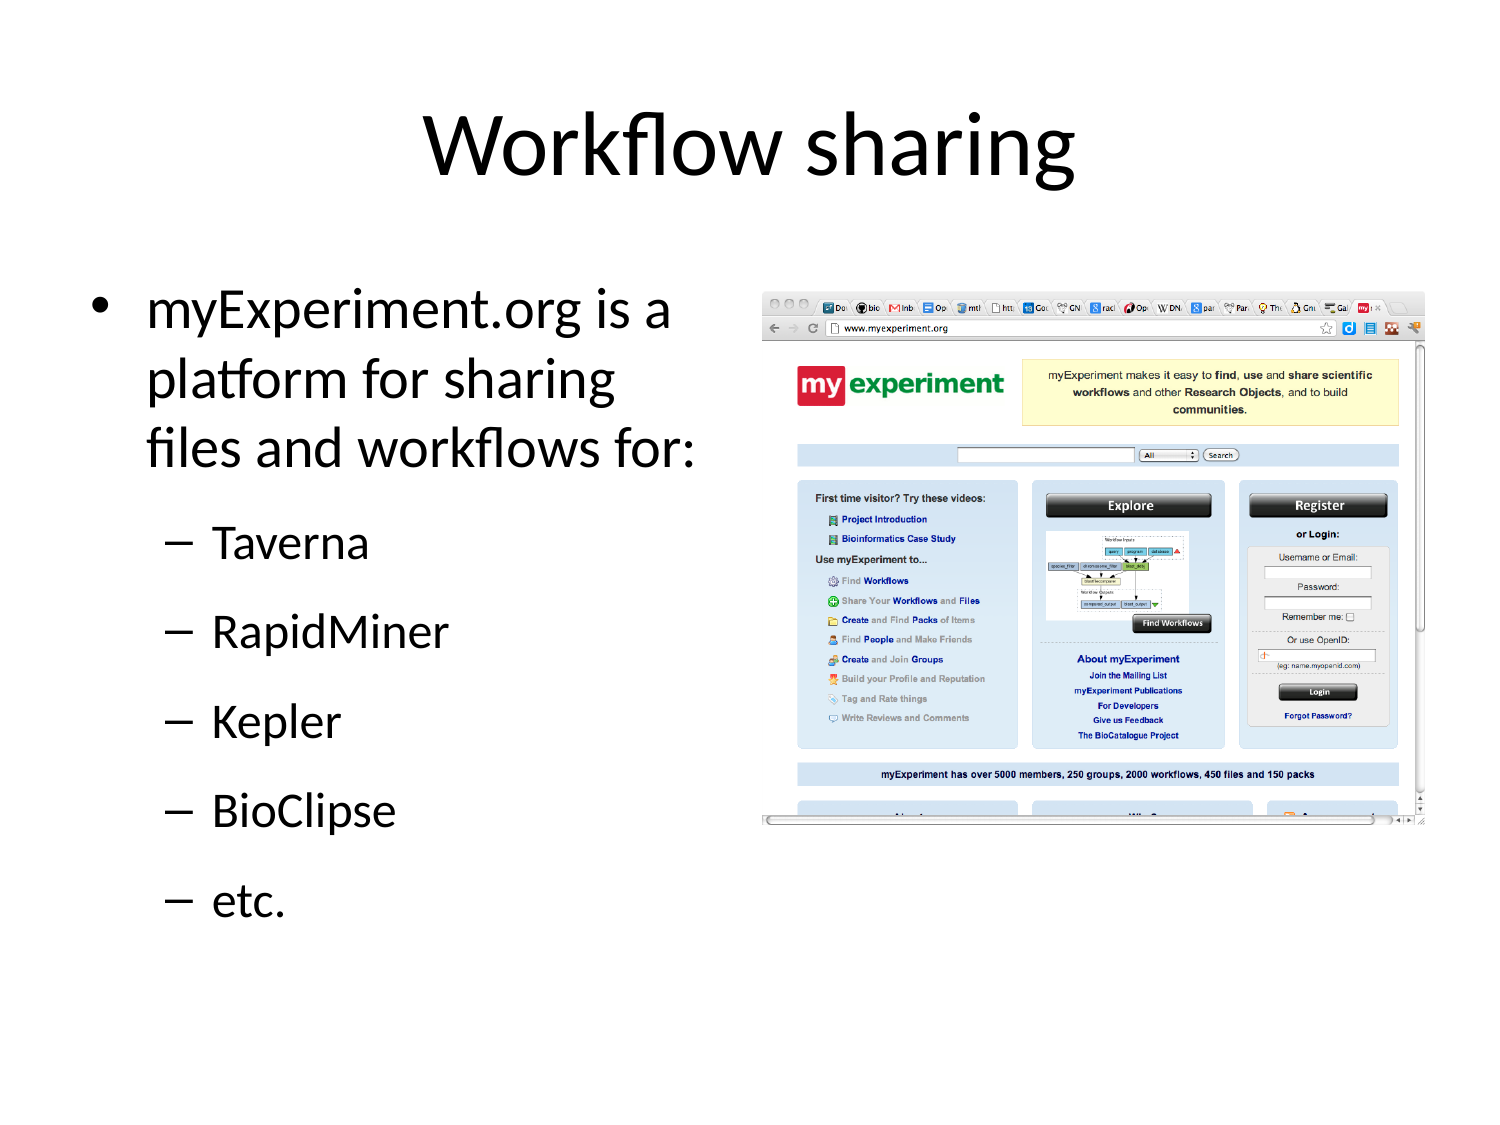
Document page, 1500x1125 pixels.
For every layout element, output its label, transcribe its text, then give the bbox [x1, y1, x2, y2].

list myExperiment.org is a platform for sharing files and workflows for: Taverna RapidMiner Kepler BioClipse etc. [75, 262, 738, 1005]
title Workflow sharing [75, 45, 1425, 233]
picture [762, 291, 1425, 825]
